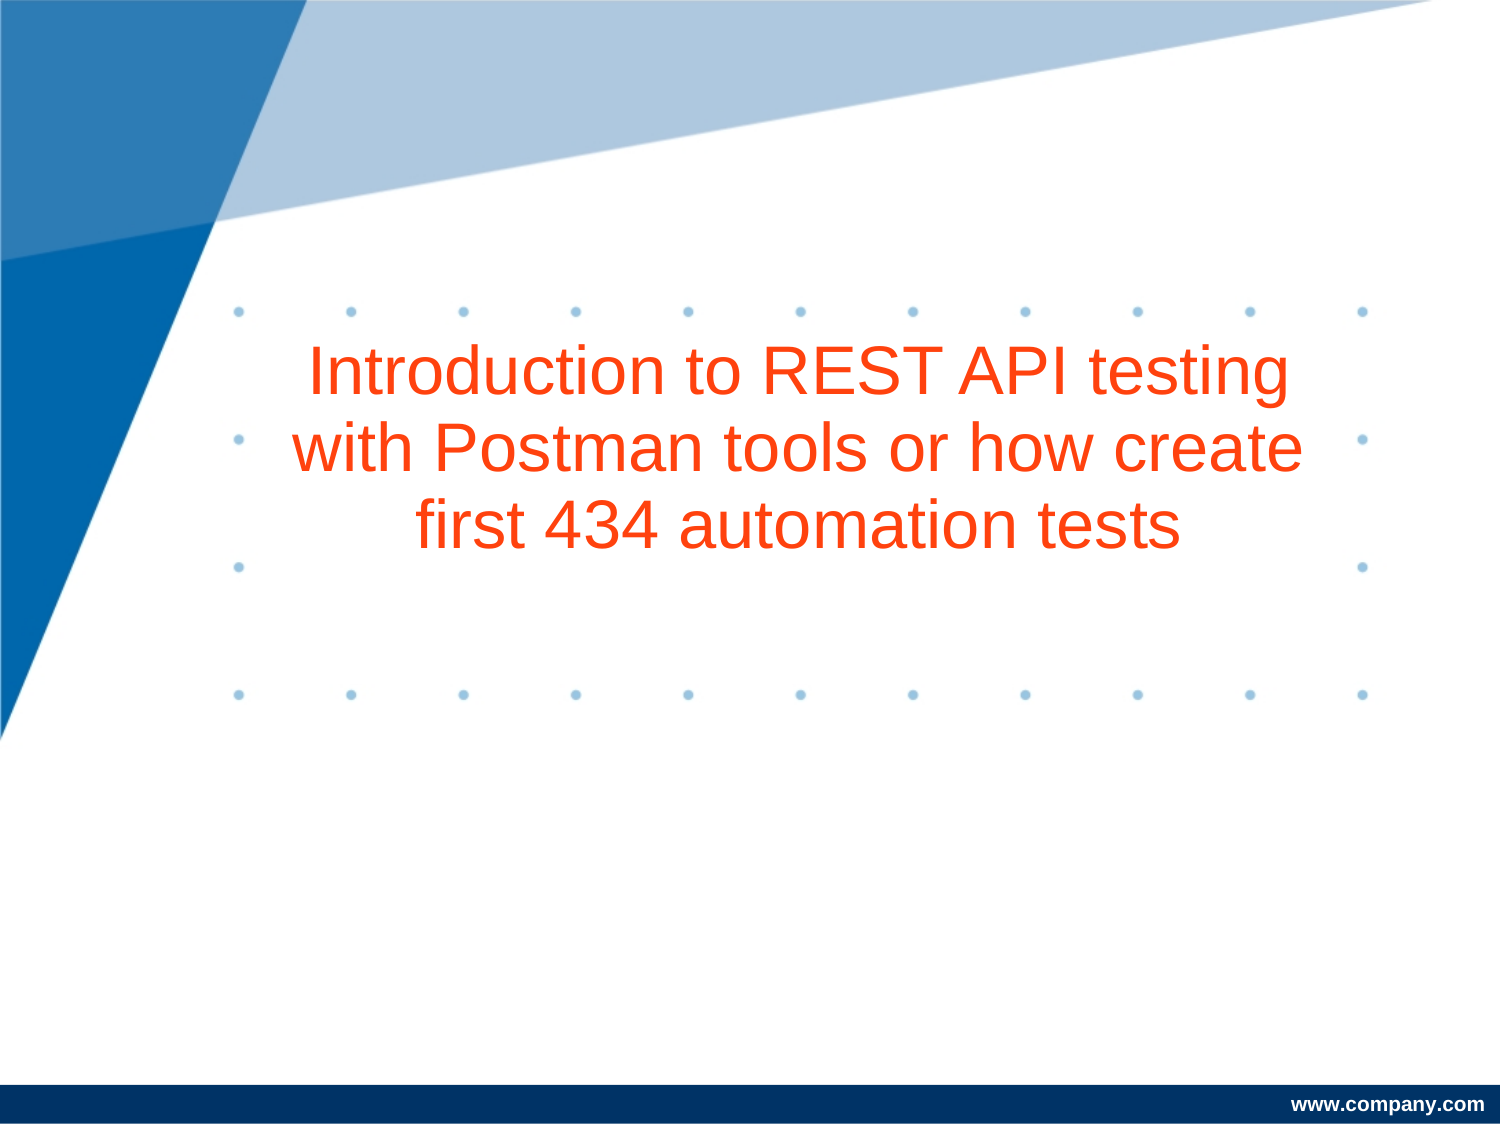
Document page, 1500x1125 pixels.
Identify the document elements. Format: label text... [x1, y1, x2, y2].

picture [0, 0, 1500, 842]
title Introduction to REST API testing with Postman tools or how create first 434 automation tests [257, 324, 1341, 685]
